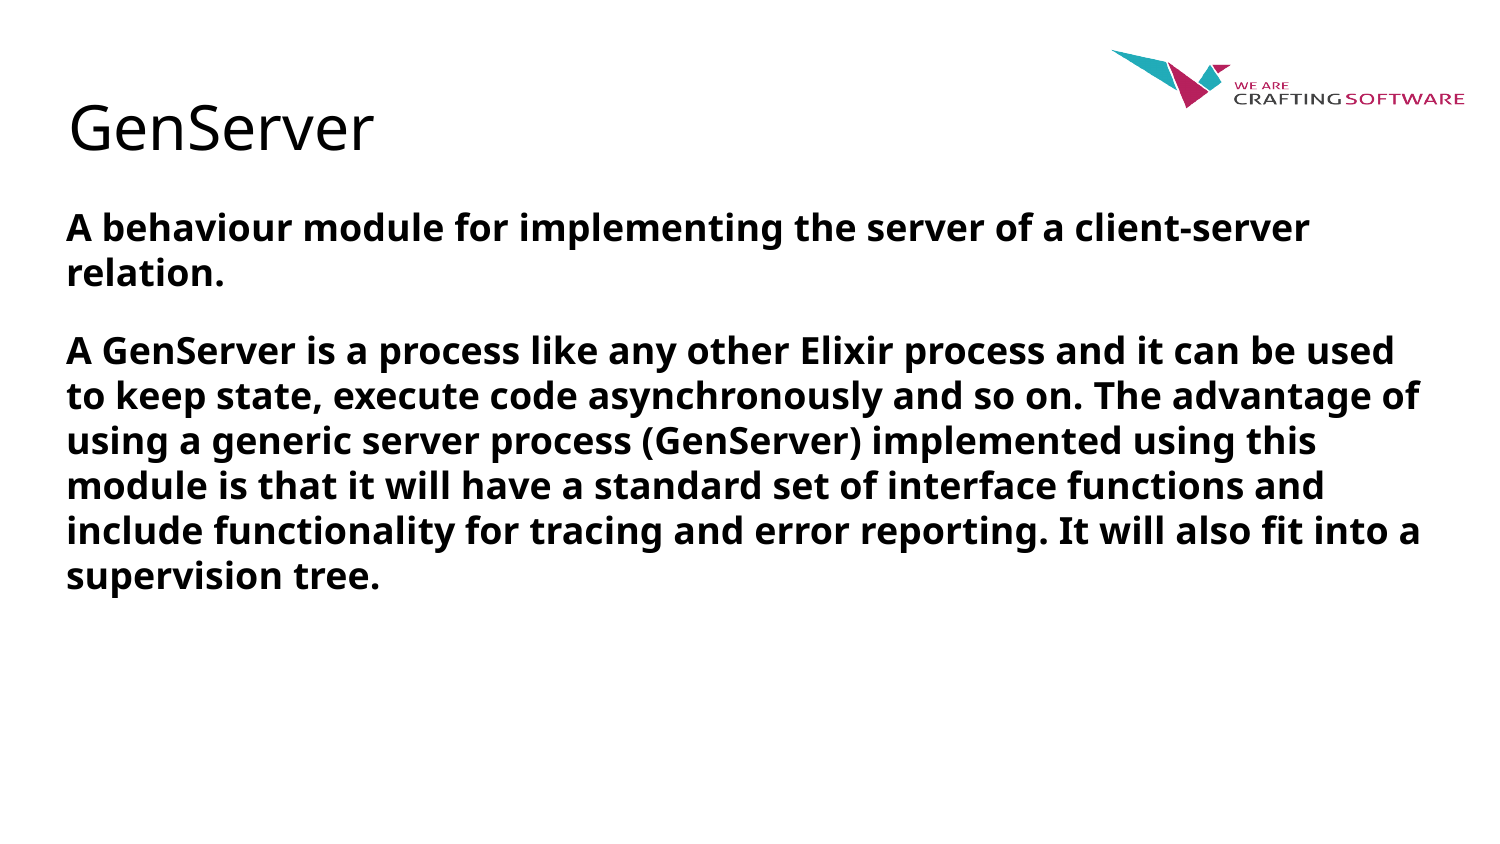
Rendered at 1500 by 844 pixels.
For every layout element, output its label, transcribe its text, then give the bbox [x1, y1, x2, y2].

title GenServer [53, 72, 1451, 167]
picture [1094, 0, 1481, 163]
list A behaviour module for implementing the server of a client-server relation. A GenServer is a process like any other Elixir process and it can be used to keep state, execute code asynchronously and so on. The advantage of using a generic server process (GenServer) implemented using this module is that it will have a standard set of interface functions and include functionality for tracing and error reporting. It will also fit into a supervision tree. [51, 189, 1449, 750]
